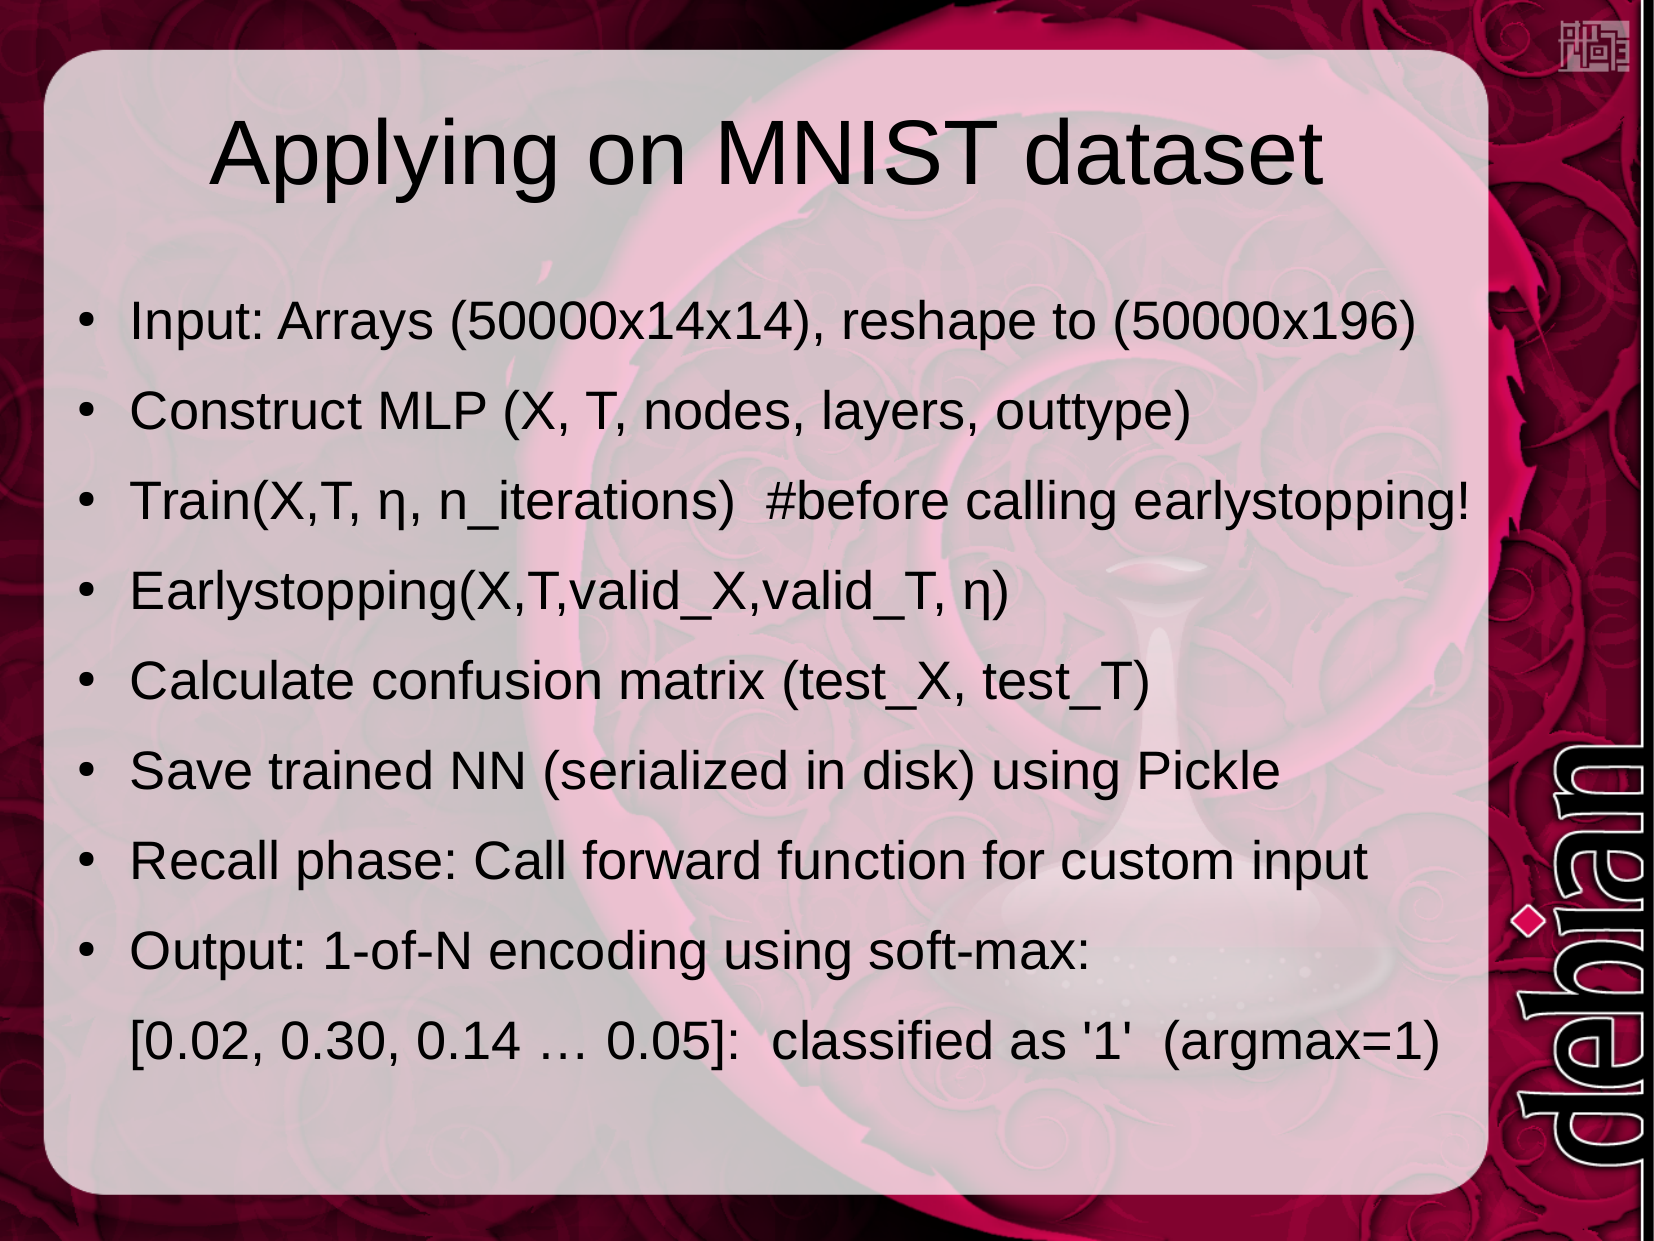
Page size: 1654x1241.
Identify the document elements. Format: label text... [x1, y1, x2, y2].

title Applying on MNIST dataset [59, 49, 1477, 257]
picture [0, 0, 1654, 1241]
list Input: Arrays (50000x14x14), reshape to (50000x196) Construct MLP (X, T, nodes, layers, outtype) Train(X,T, η, n_iterations) #before calling earlystopping! Earlystopping(X,T,valid_X,valid_T, η) Calculate confusion matrix (test_X, test_T) Save trained NN (serialized in disk) using Pickle Recall phase: Call forward function for custom input Output: 1-of-N encoding using soft-max: [0.02, 0.30, 0.14 … 0.05]: classified as '1' (argmax=1) [59, 290, 1477, 1109]
